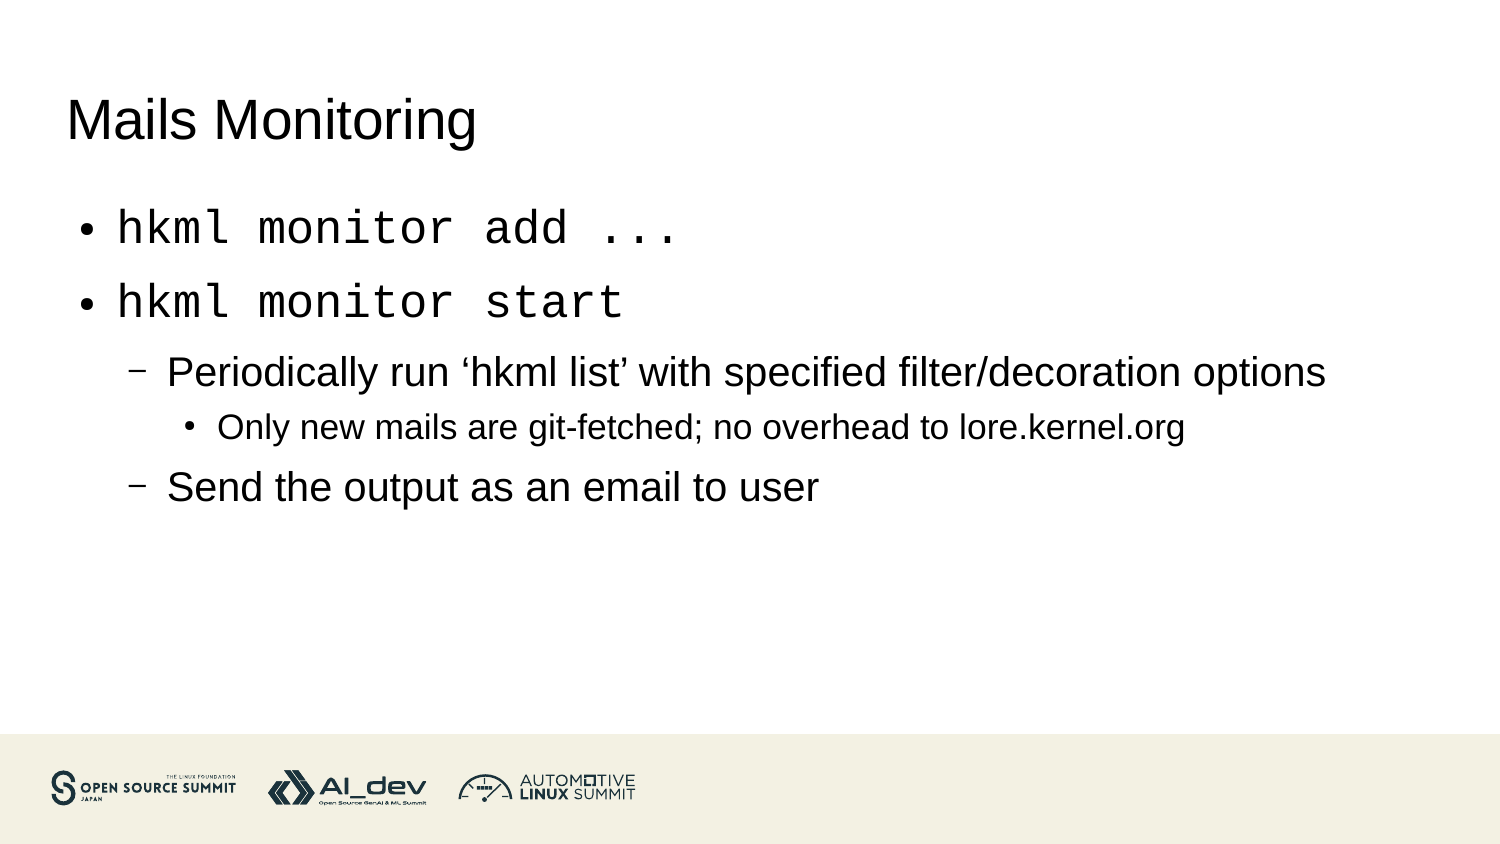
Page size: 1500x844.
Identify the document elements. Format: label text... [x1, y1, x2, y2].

list hkml monitor add ... hkml monitor start Periodically run ‘hkml list’ with specified filter/decoration options Only new mails are git-fetched; no overhead to lore.kernel.org Send the output as an email to user [51, 189, 1449, 526]
title Mails Monitoring [51, 72, 1449, 167]
